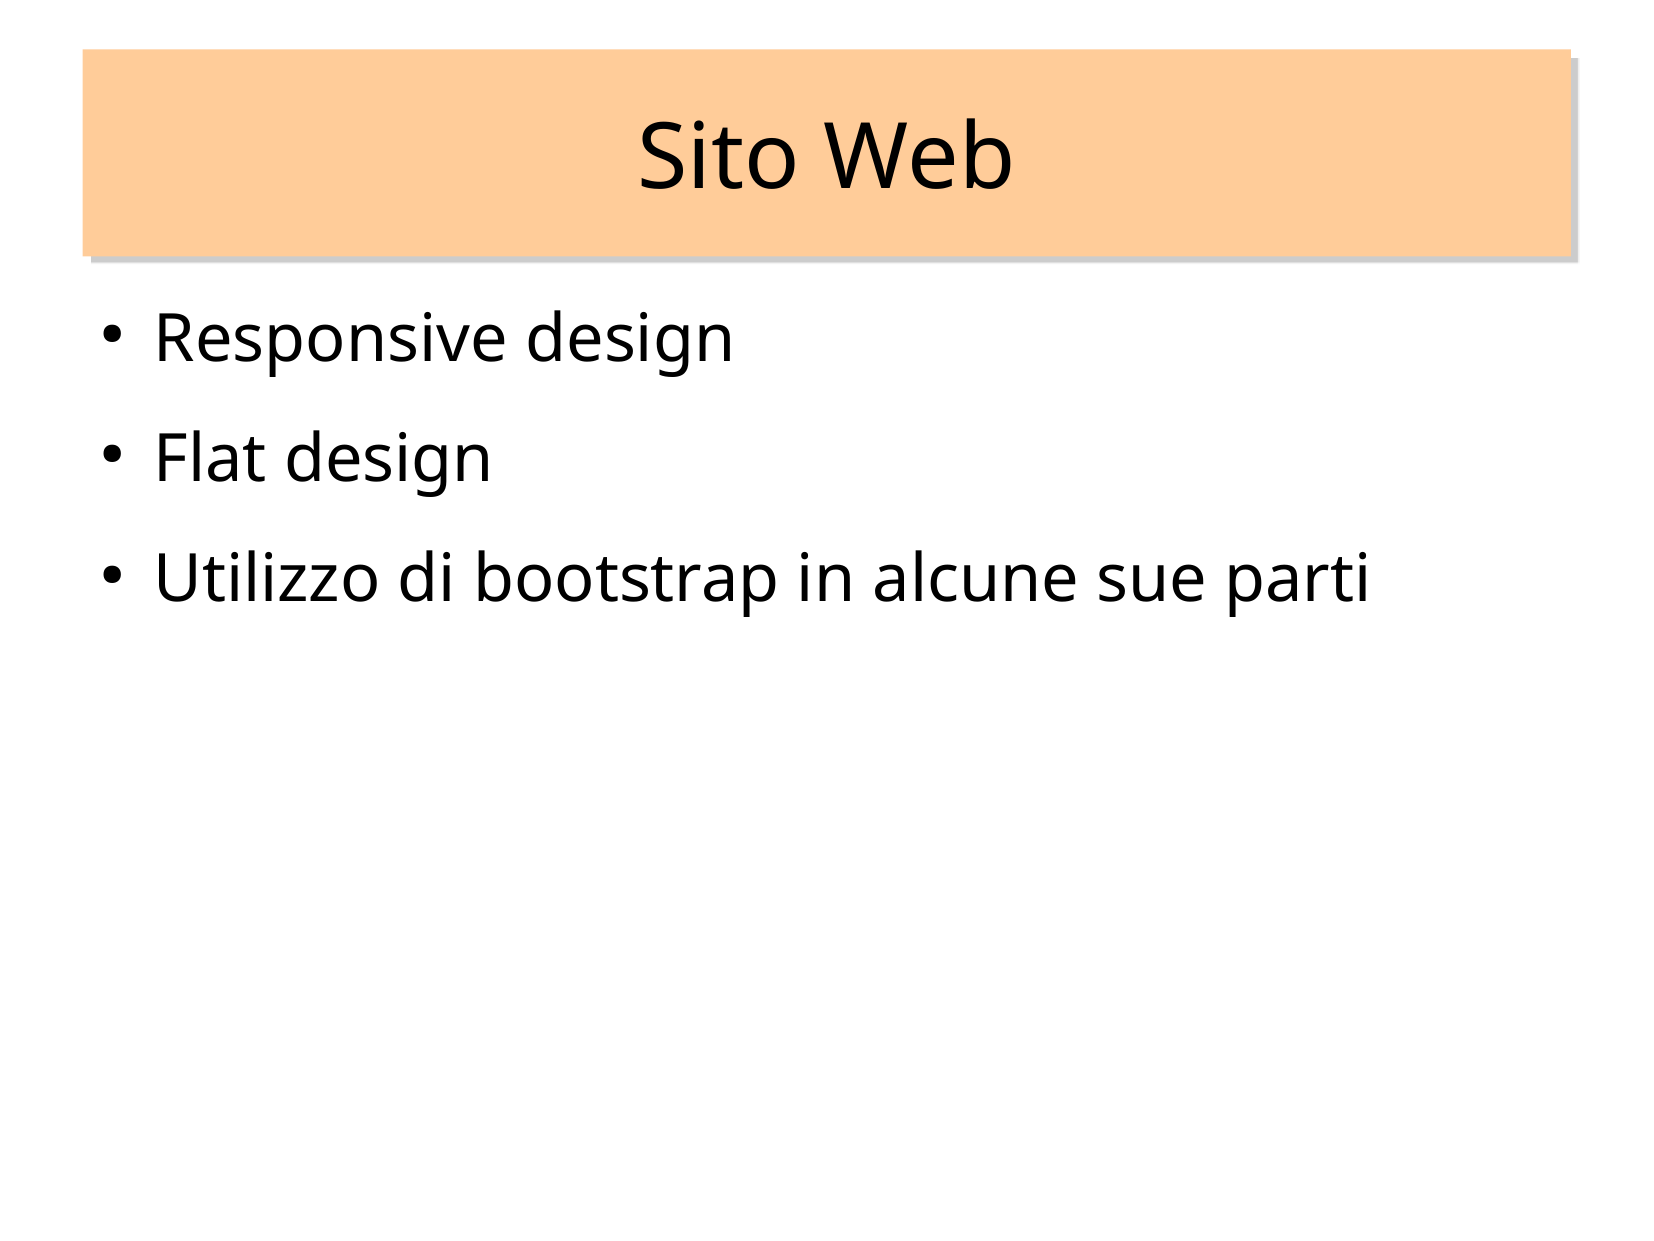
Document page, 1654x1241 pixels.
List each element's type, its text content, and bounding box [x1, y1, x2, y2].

title Sito Web [82, 49, 1571, 257]
list Responsive design Flat design Utilizzo di bootstrap in alcune sue parti [82, 290, 1571, 1109]
